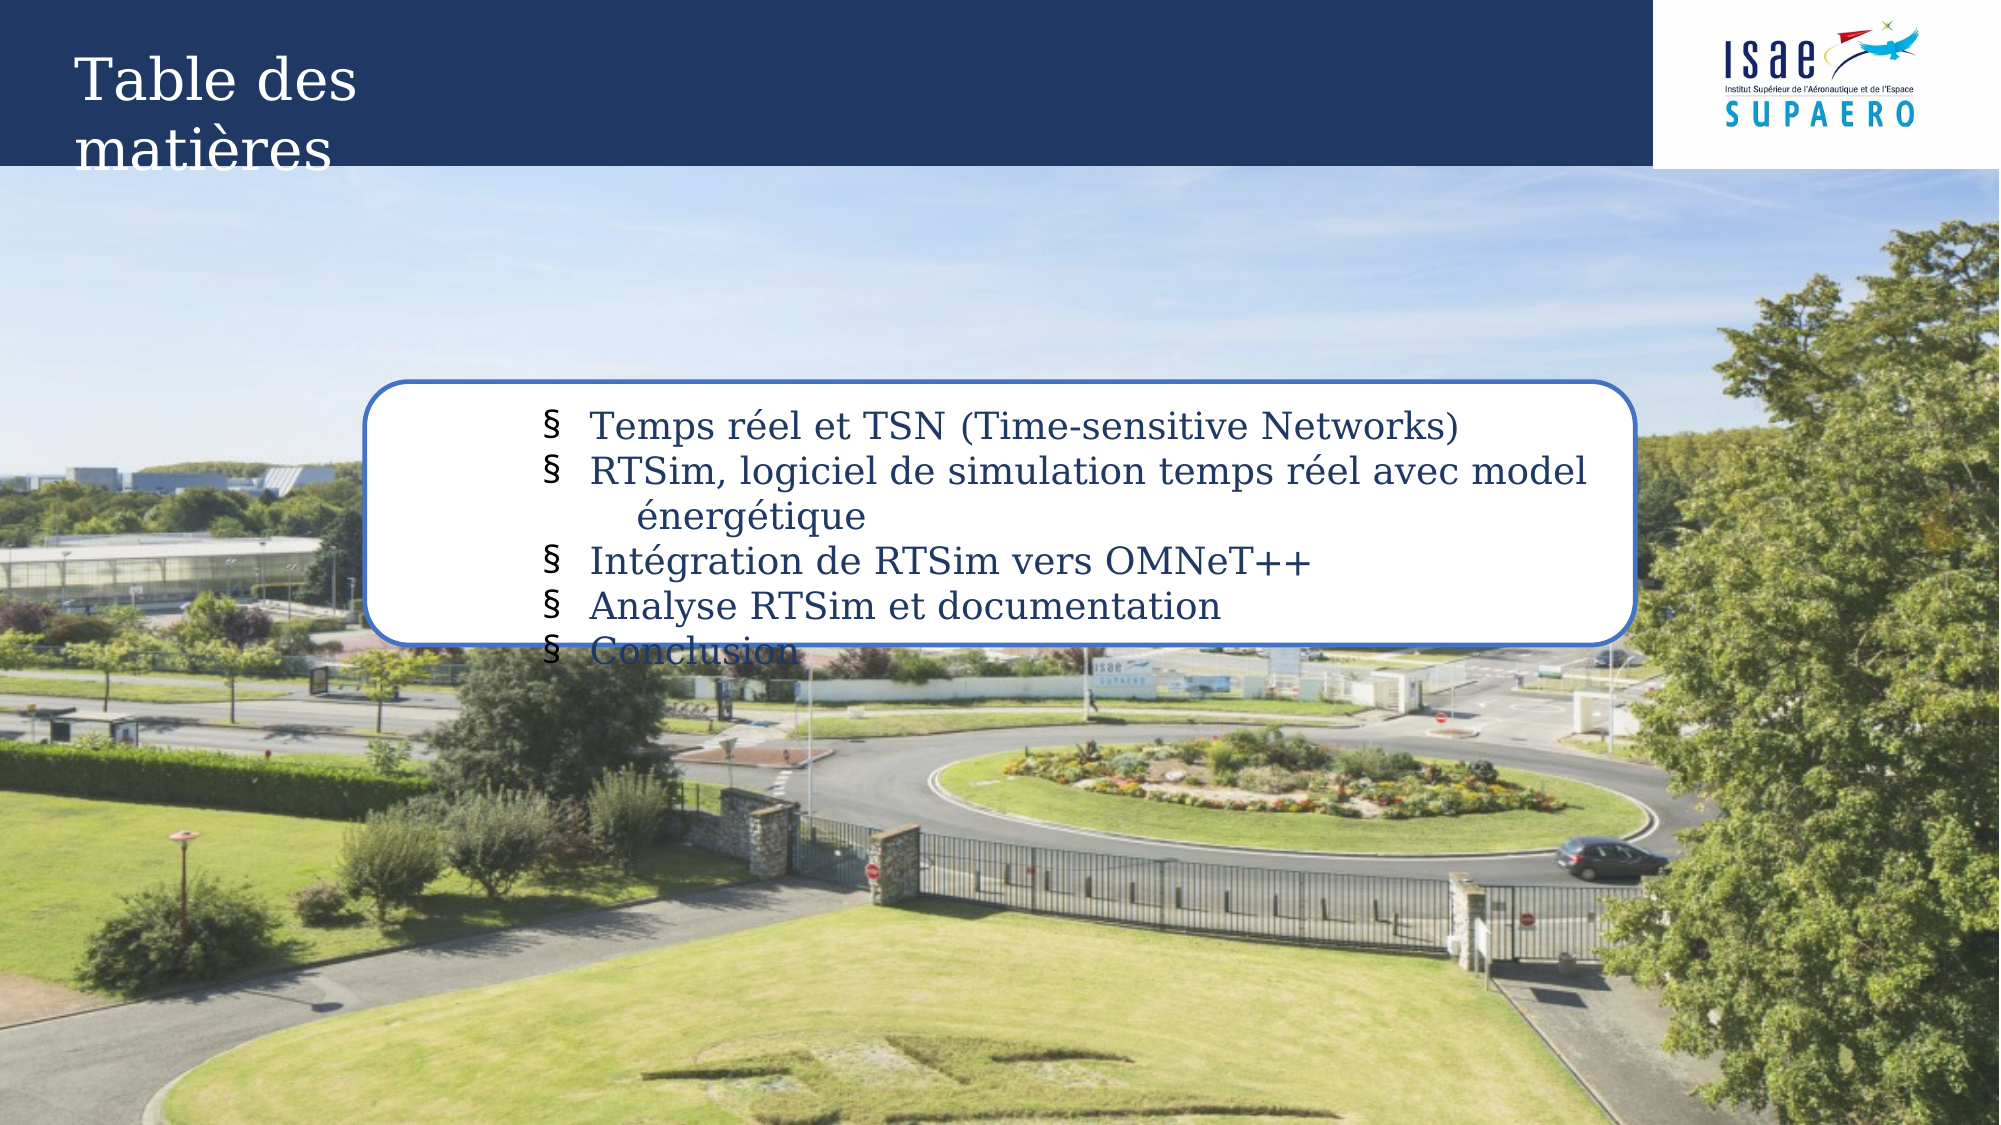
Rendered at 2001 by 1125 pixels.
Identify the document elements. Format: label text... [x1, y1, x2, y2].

text_box [277, 142, 293, 152]
text_box [86, 143, 99, 165]
text_box Table des matières [59, 35, 594, 121]
picture [0, 0, 2000, 1125]
text_box [138, 154, 152, 165]
text_box [0, 0, 1653, 165]
text_box [215, 142, 231, 152]
text_box [105, 143, 118, 165]
text_box Temps réel et TSN (Time-sensitive Networks) RTSim, logiciel de simulation temps réel avec model énergétique Intégration de RTSim vers OMNeT++ Analyse RTSim et documentation Conclusion [364, 381, 1636, 646]
